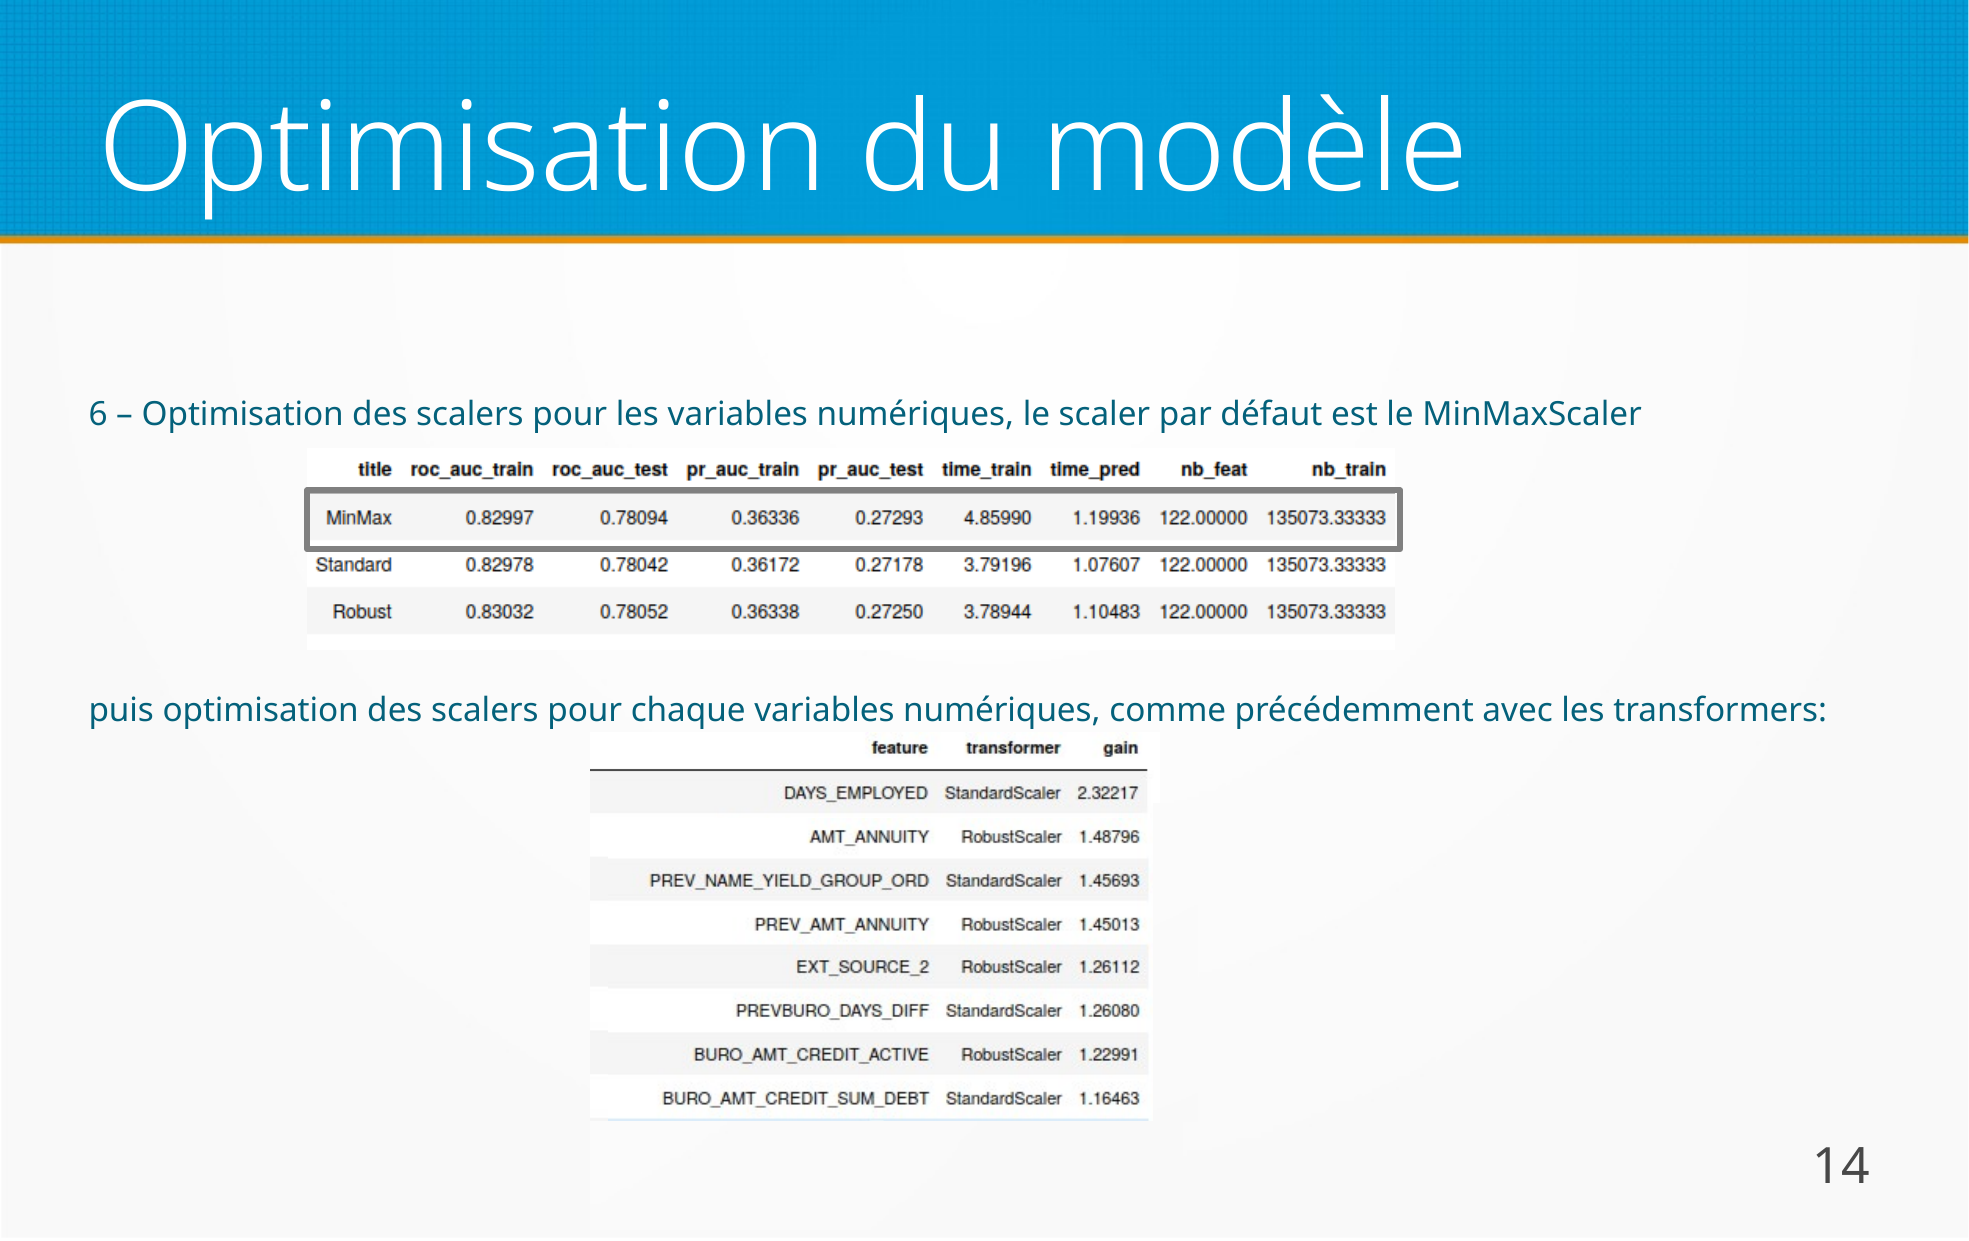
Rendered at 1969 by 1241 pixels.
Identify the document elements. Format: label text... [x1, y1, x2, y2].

text_box 6 – Optimisation des scalers pour les variables numériques, le scaler par défaut est le MinMaxScaler [82, 366, 1861, 535]
picture [0, 233, 1969, 1241]
text_box puis optimisation des scalers pour chaque variables numériques, comme précédemment avec les transformers: [82, 661, 1861, 830]
title Optimisation du modèle [98, 19, 1870, 227]
